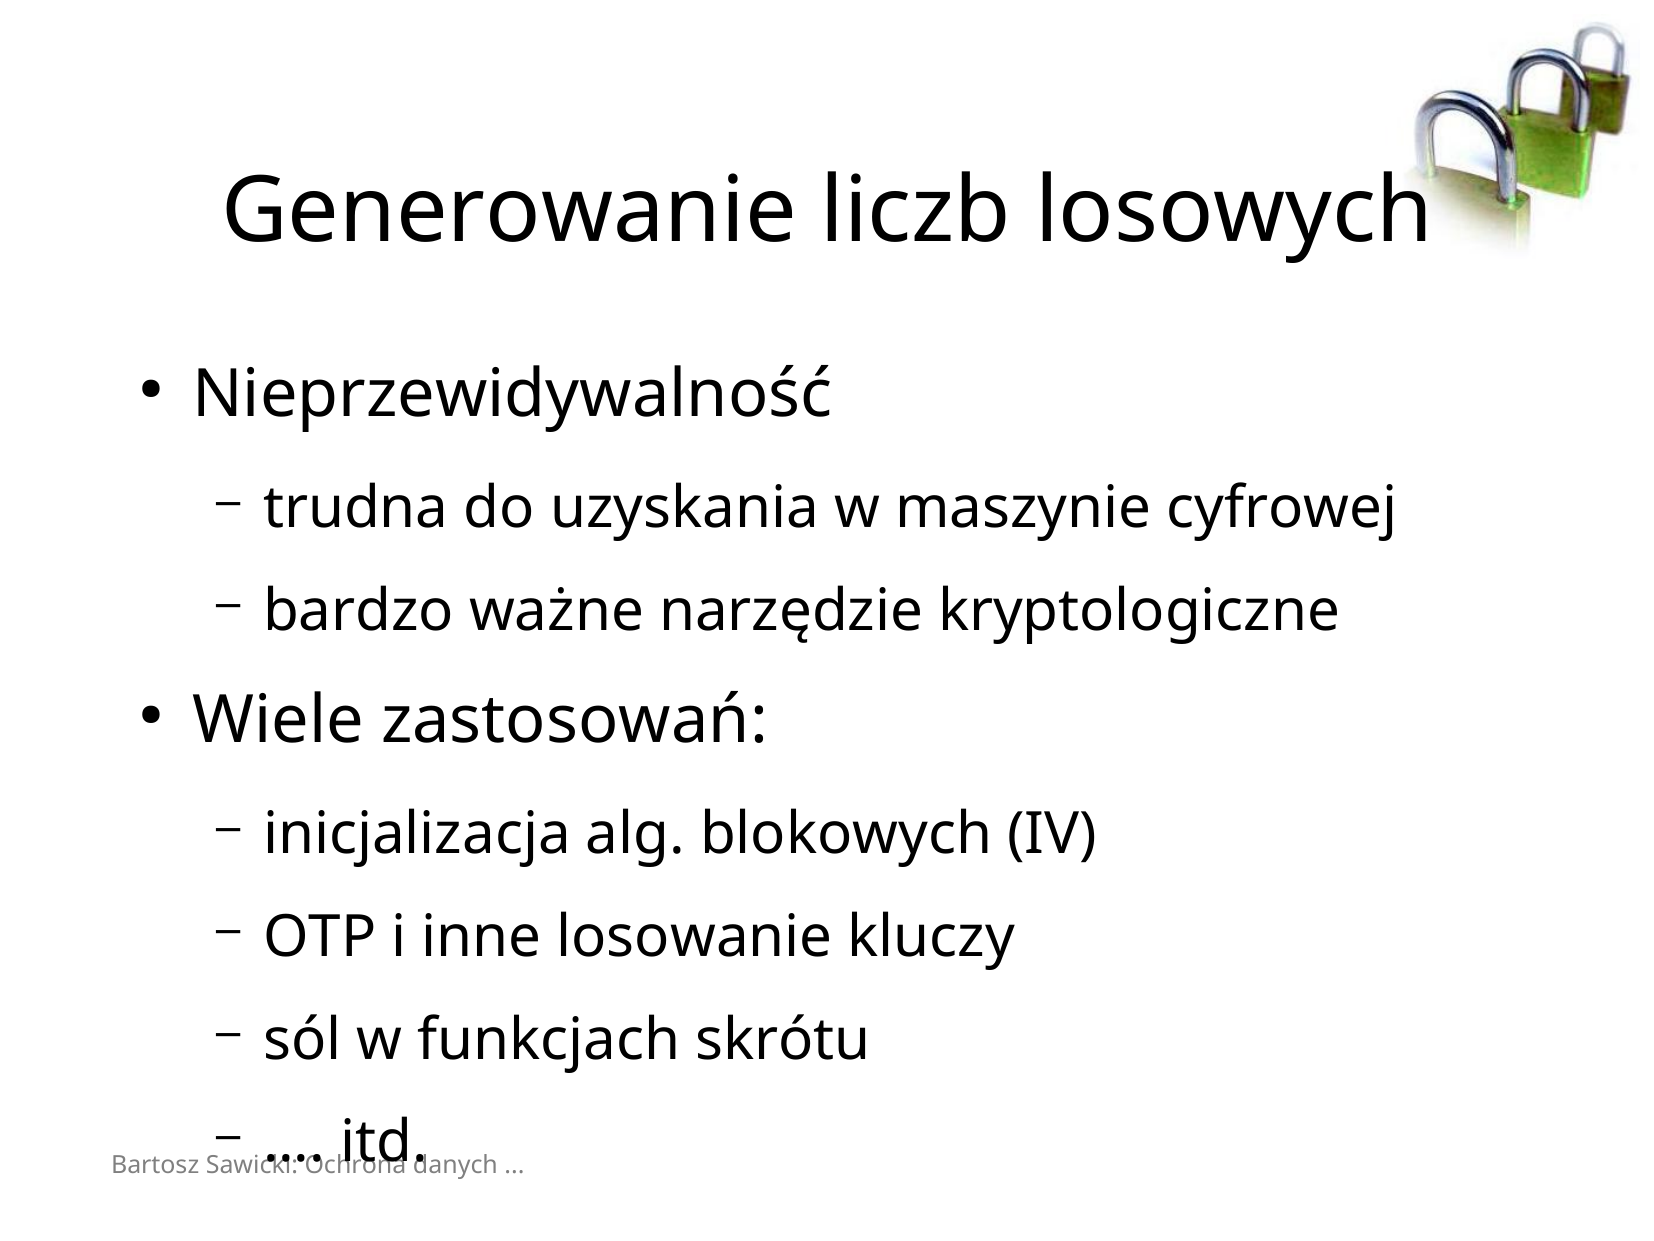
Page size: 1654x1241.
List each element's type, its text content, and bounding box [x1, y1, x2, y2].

picture [1385, 14, 1640, 266]
title Generowanie liczb losowych [121, 102, 1534, 311]
list Nieprzewidywalność trudna do uzyskania w maszynie cyfrowej bardzo ważne narzędzie kryptologiczne Wiele zastosowań: inicjalizacja alg. blokowych (IV) OTP i inne losowanie kluczy sól w funkcjach skrótu .... itd. [121, 344, 1534, 1127]
